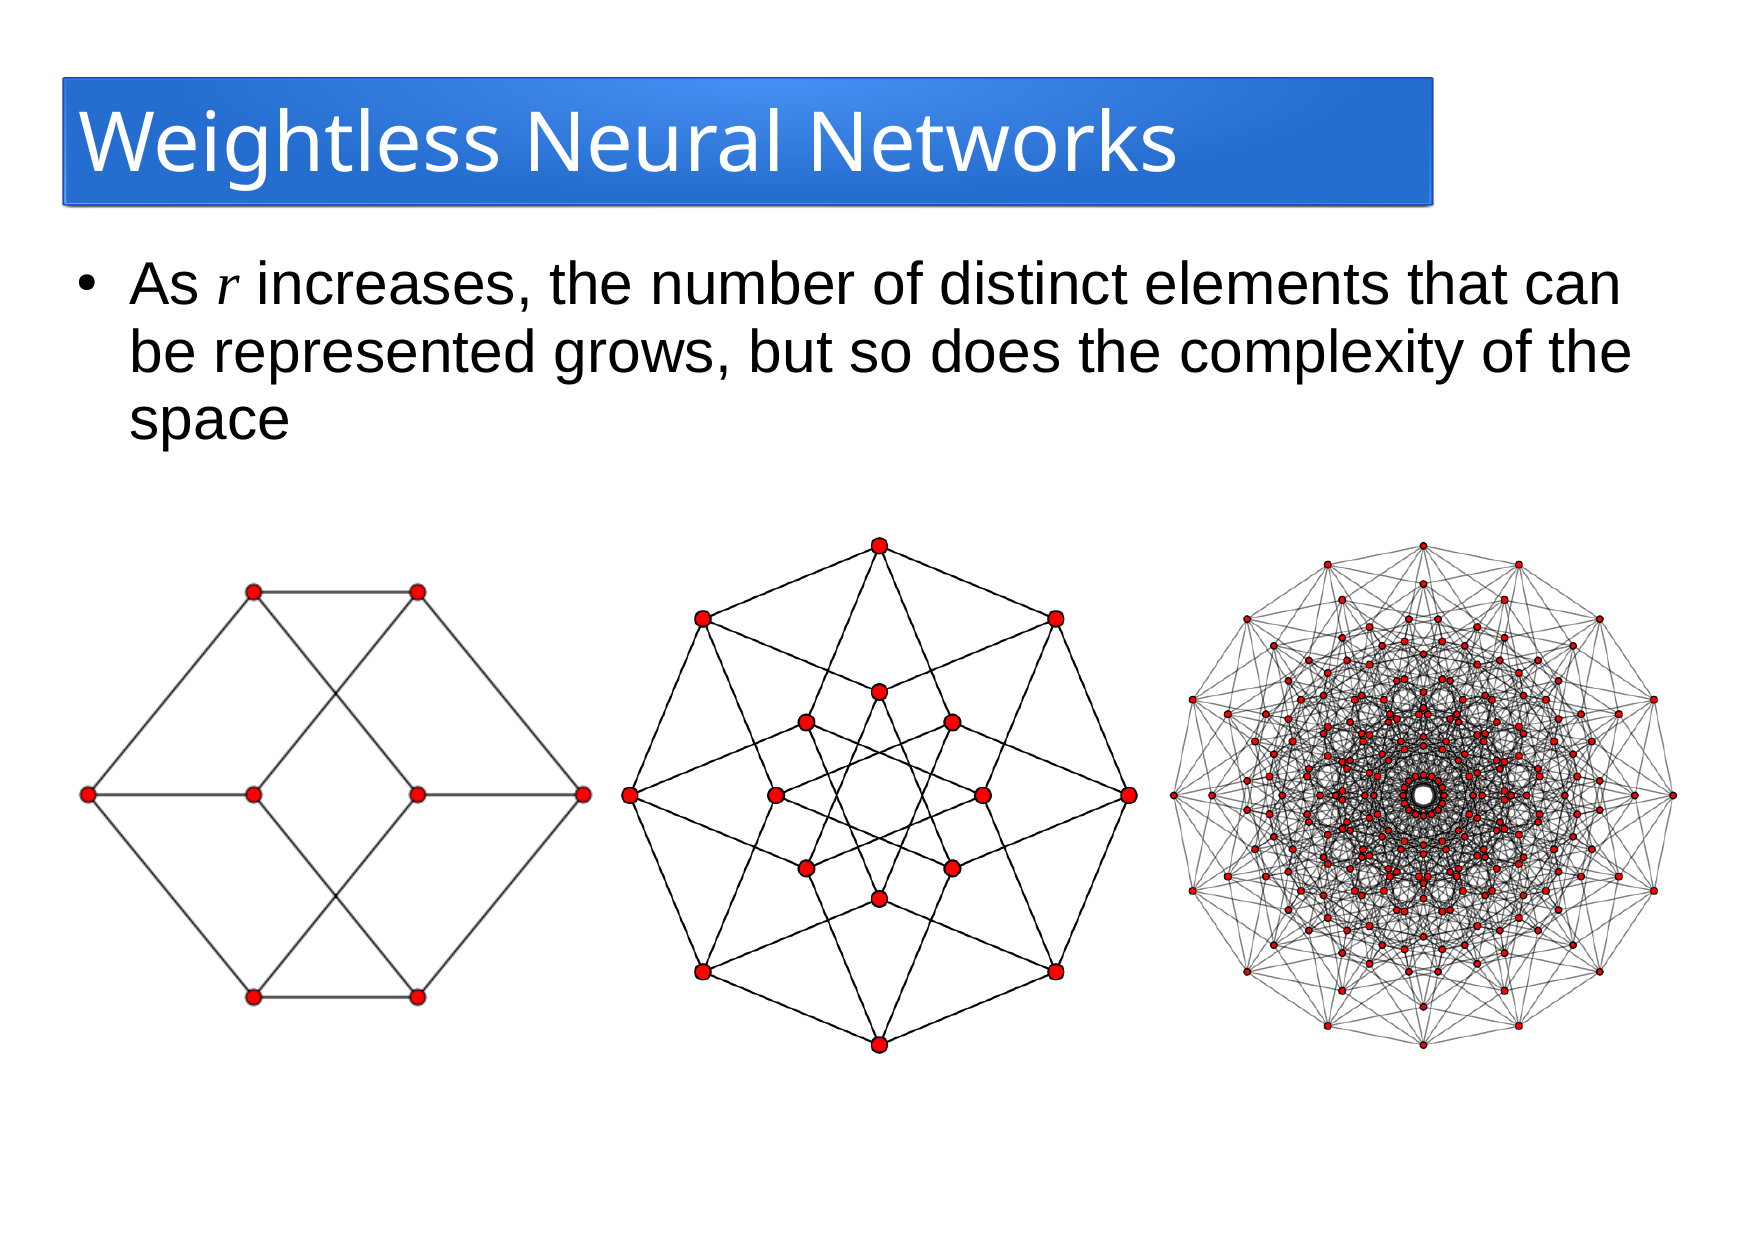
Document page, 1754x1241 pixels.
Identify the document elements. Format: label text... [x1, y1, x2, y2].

picture [73, 577, 599, 1013]
picture [616, 532, 1142, 1058]
picture [58, 77, 1439, 209]
picture [1160, 532, 1686, 1058]
title Weightless Neural Networks [78, 80, 1429, 198]
list As r increases, the number of distinct elements that can be represented grows, but so does the complexity of the space [58, 249, 1696, 484]
